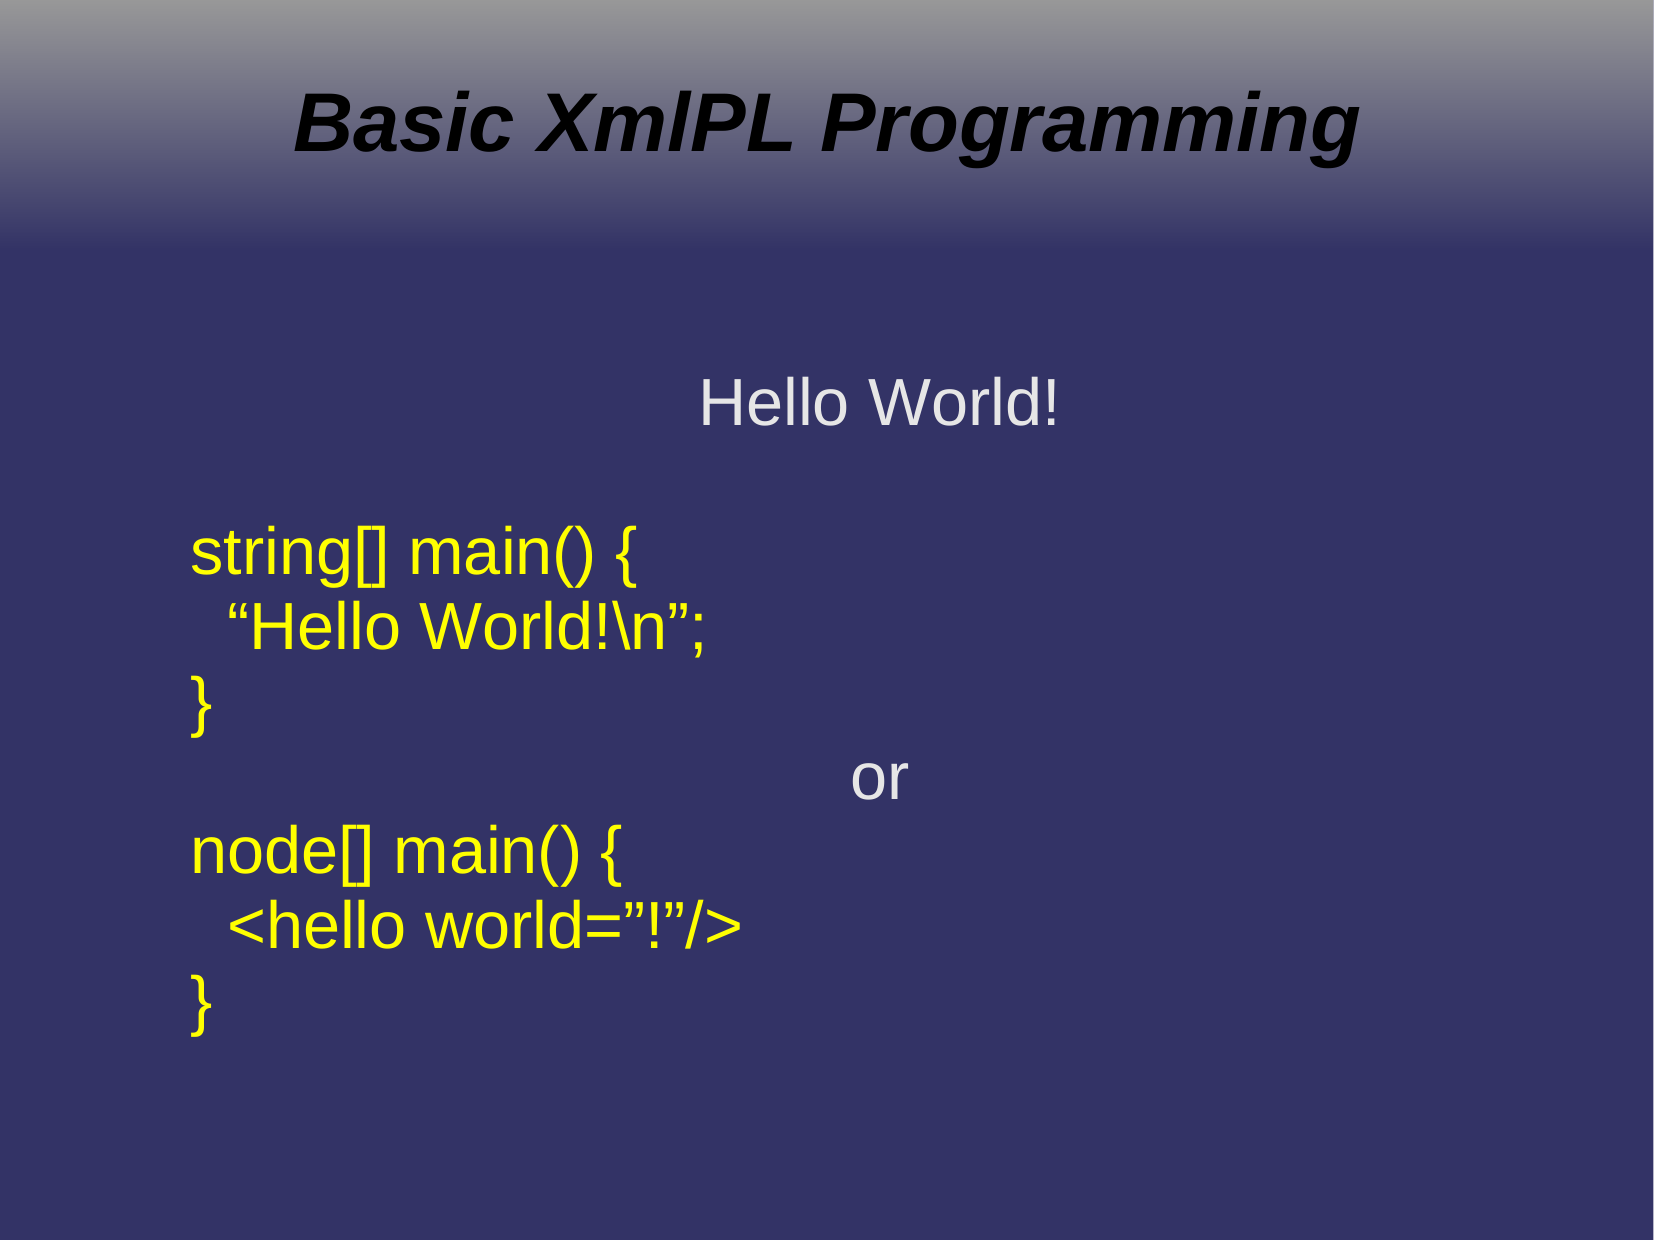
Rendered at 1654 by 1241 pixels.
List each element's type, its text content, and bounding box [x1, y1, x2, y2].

title Basic XmlPL Programming [121, 19, 1534, 227]
list Hello World! string[] main() { “Hello World!\n”; } or node[] main() { <hello world=”!”/> } [178, 364, 1570, 1147]
